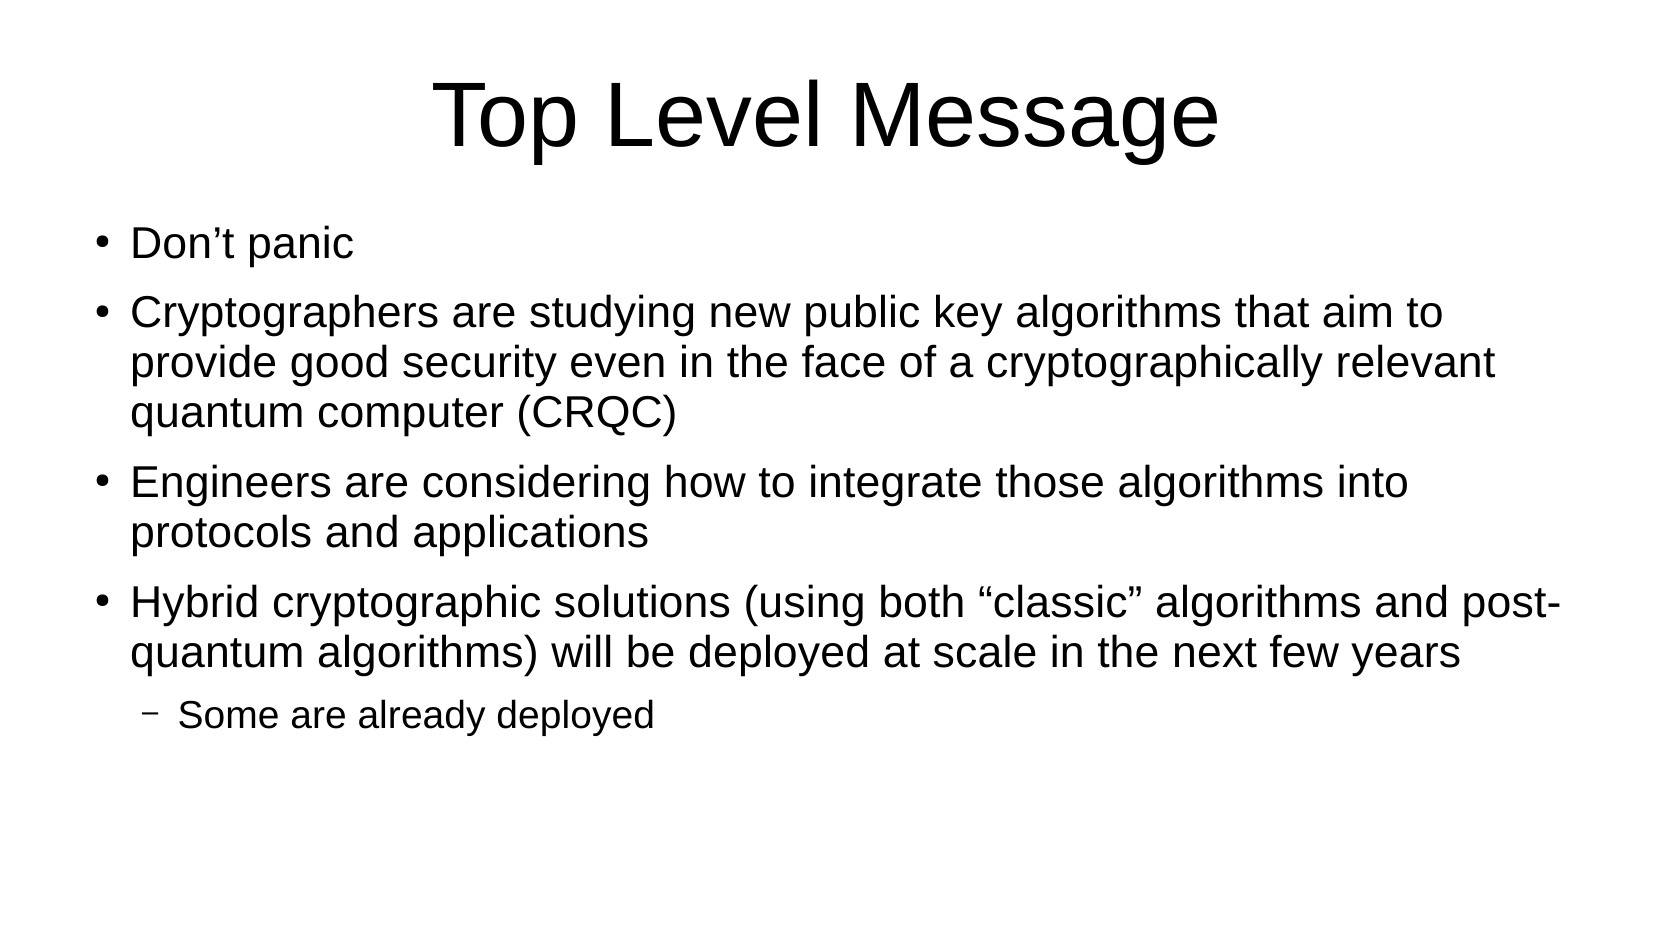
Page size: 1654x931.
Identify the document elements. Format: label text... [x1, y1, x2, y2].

list Don’t panic Cryptographers are studying new public key algorithms that aim to provide good security even in the face of a cryptographically relevant quantum computer (CRQC) Engineers are considering how to integrate those algorithms into protocols and applications Hybrid cryptographic solutions (using both “classic” algorithms and post-quantum algorithms) will be deployed at scale in the next few years Some are already deployed [82, 217, 1571, 758]
title Top Level Message [82, 37, 1571, 193]
